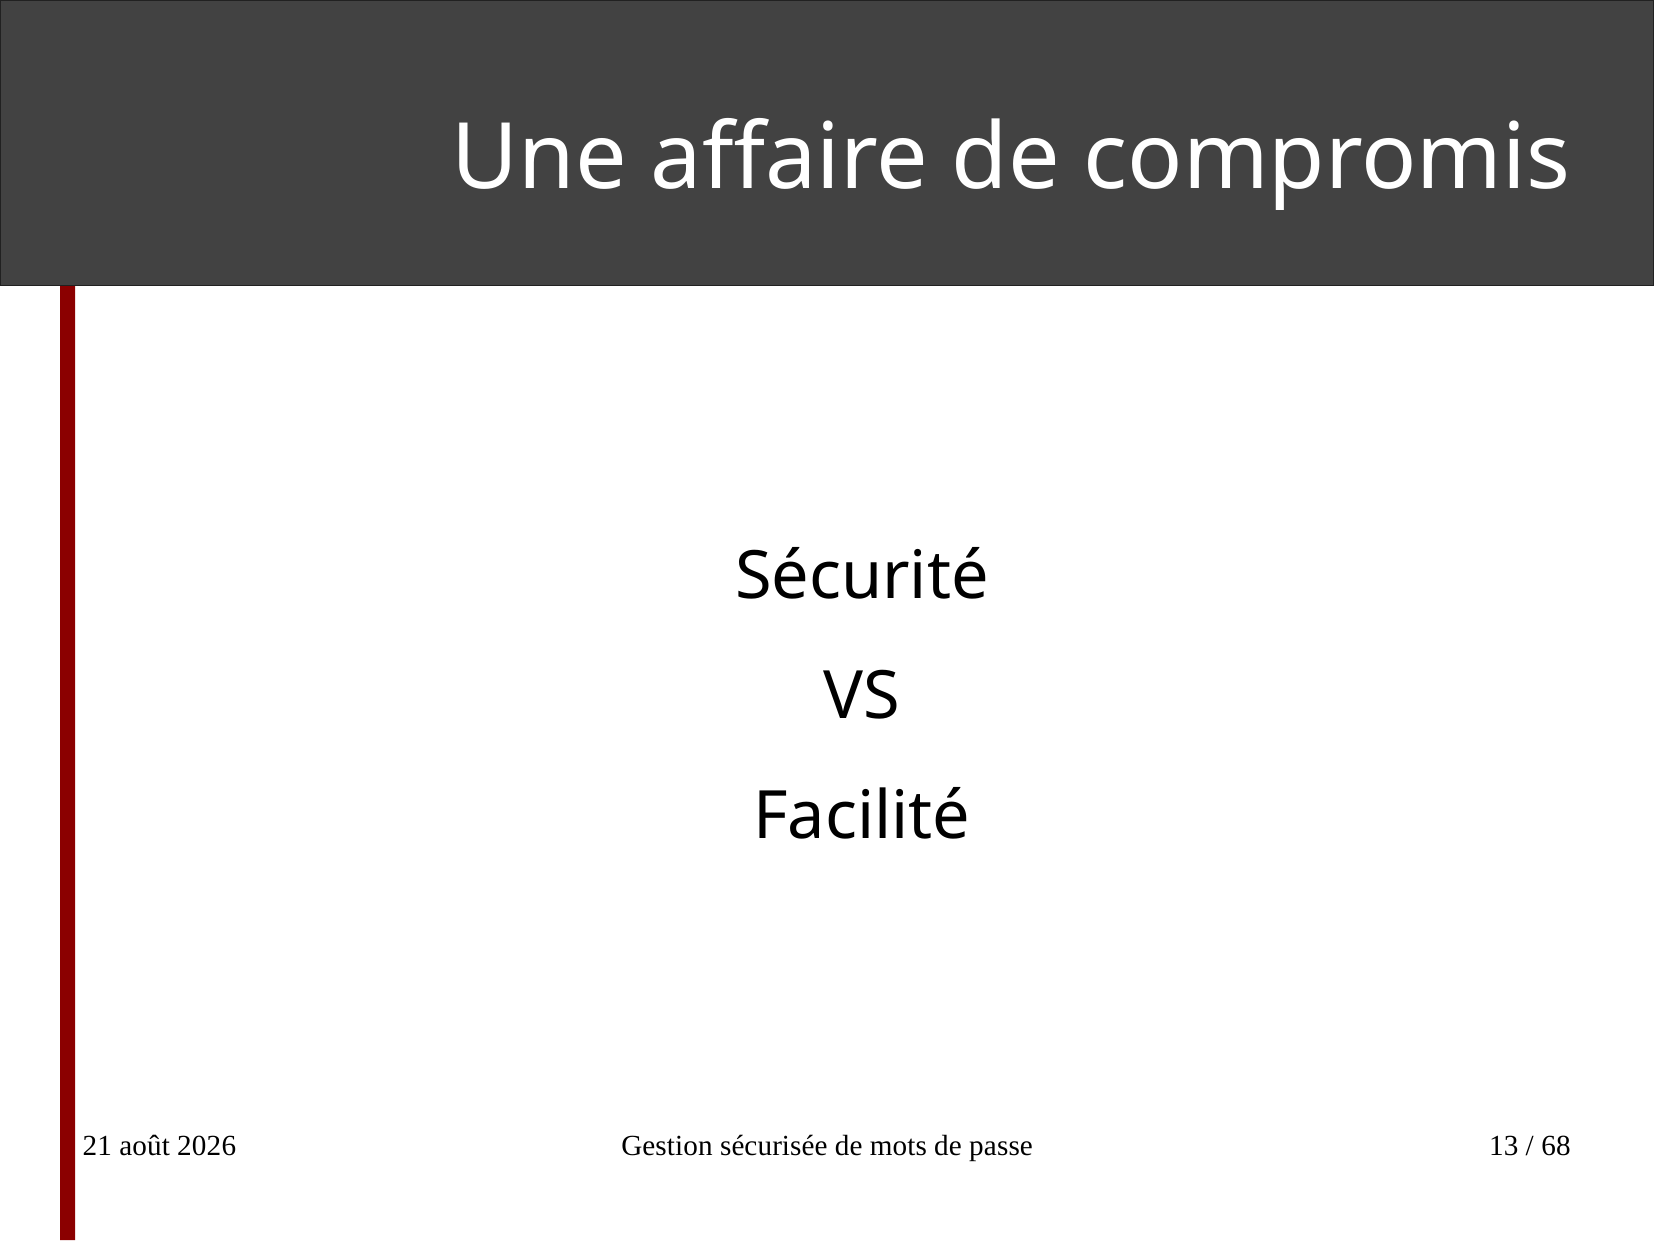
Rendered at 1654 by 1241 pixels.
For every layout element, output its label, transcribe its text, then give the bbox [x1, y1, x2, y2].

title Une affaire de compromis [82, 49, 1571, 257]
list Sécurité VS Facilité [82, 290, 1571, 1096]
